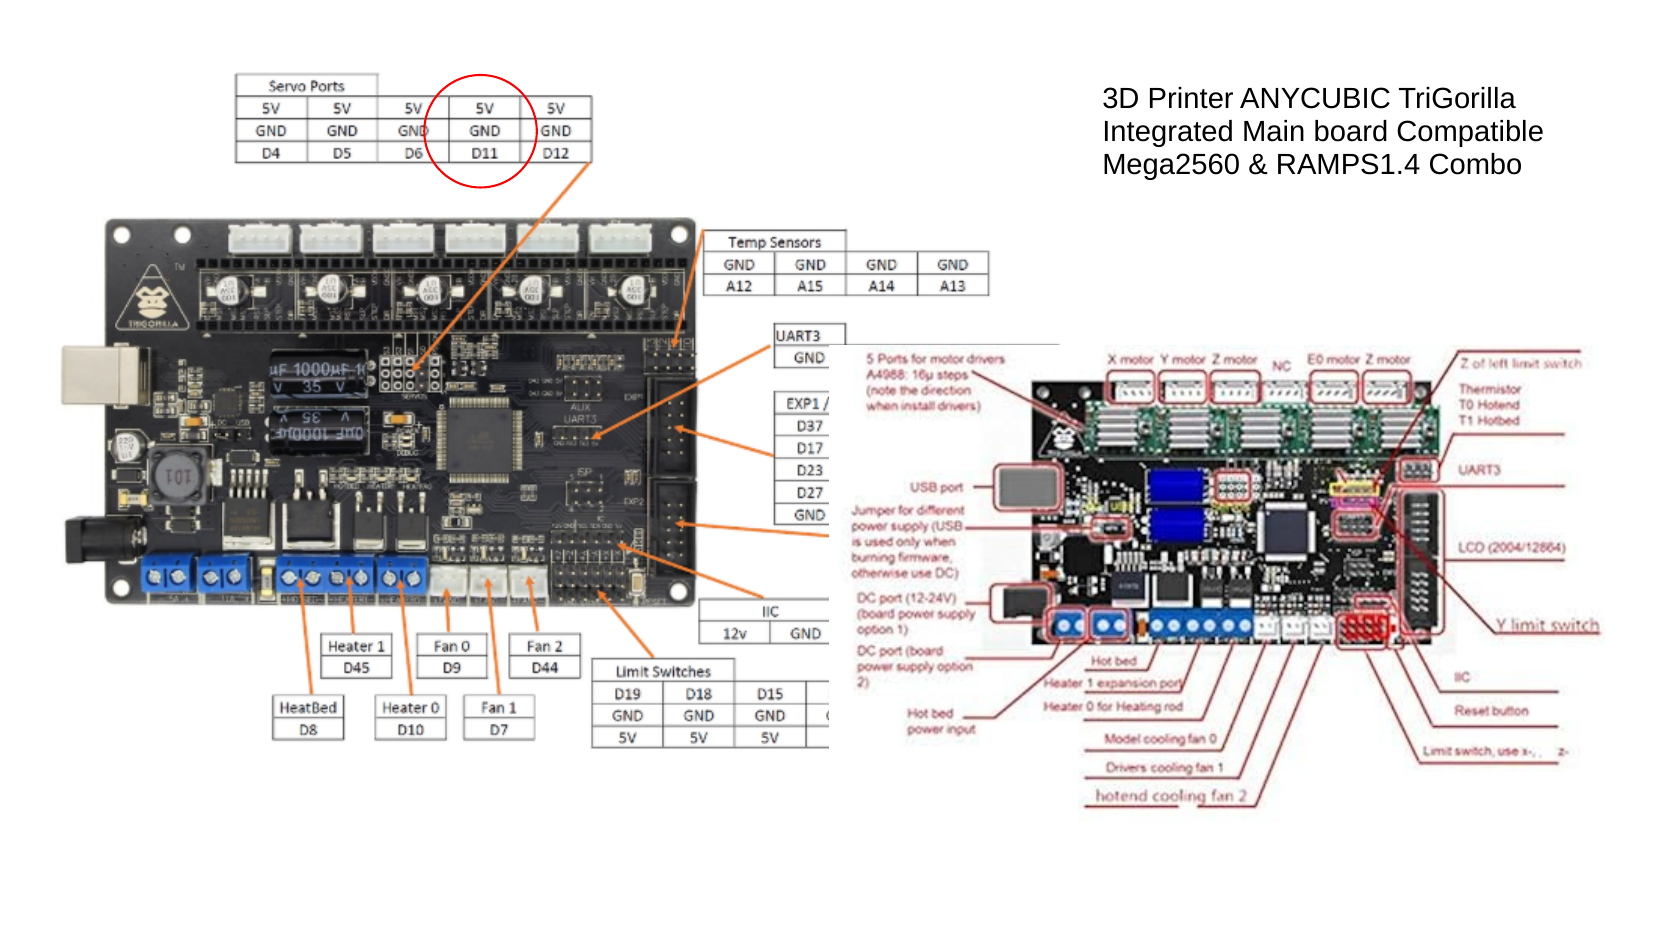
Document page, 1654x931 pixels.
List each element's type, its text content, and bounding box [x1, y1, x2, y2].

text_box 3D Printer ANYCUBIC TriGorilla Integrated Main board Compatible Mega2560 & RAMPS1.4 Combo [1087, 75, 1651, 254]
picture [4, 0, 1611, 828]
